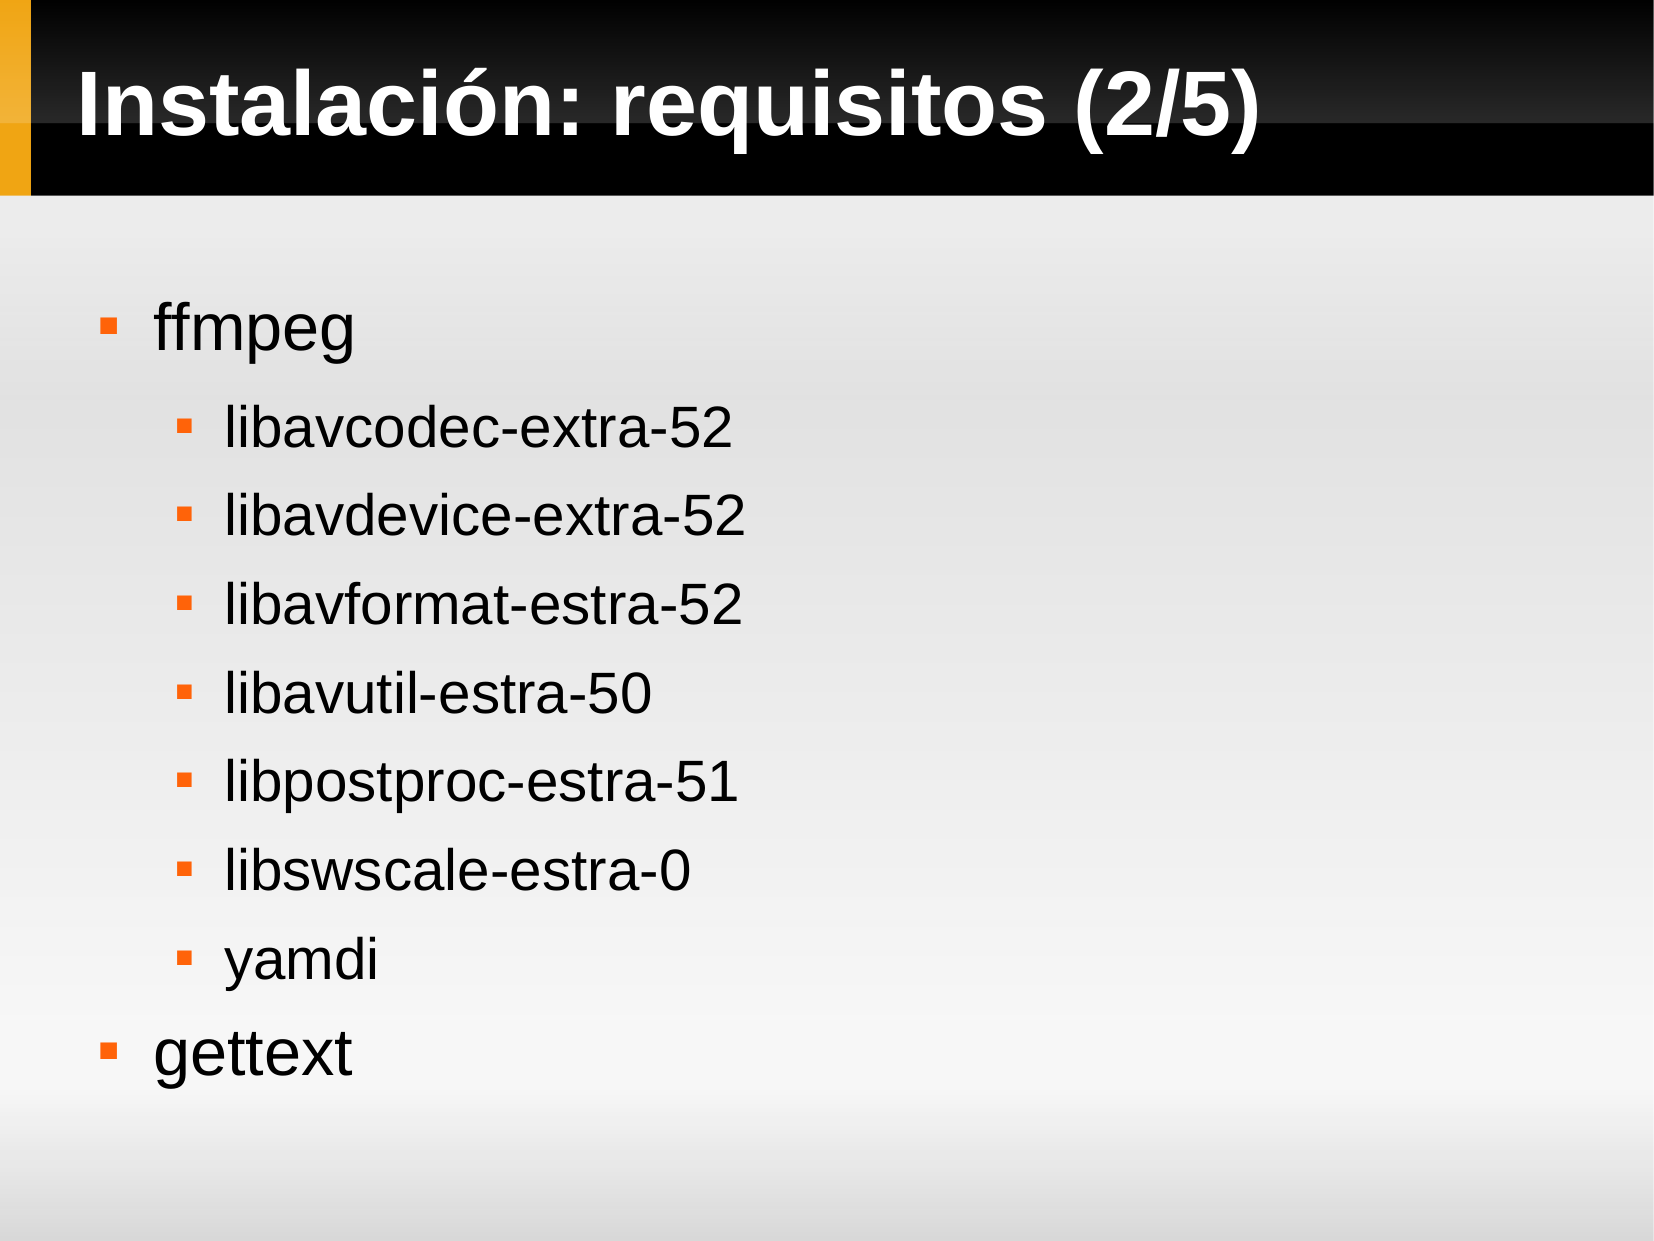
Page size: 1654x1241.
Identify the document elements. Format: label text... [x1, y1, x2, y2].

picture [0, 0, 1654, 1241]
list ffmpeg libavcodec-extra-52 libavdevice-extra-52 libavformat-estra-52 libavutil-estra-50 libpostproc-estra-51 libswscale-estra-0 yamdi gettext [82, 290, 1571, 1109]
title Instalación: requisitos (2/5) [76, 0, 1565, 208]
